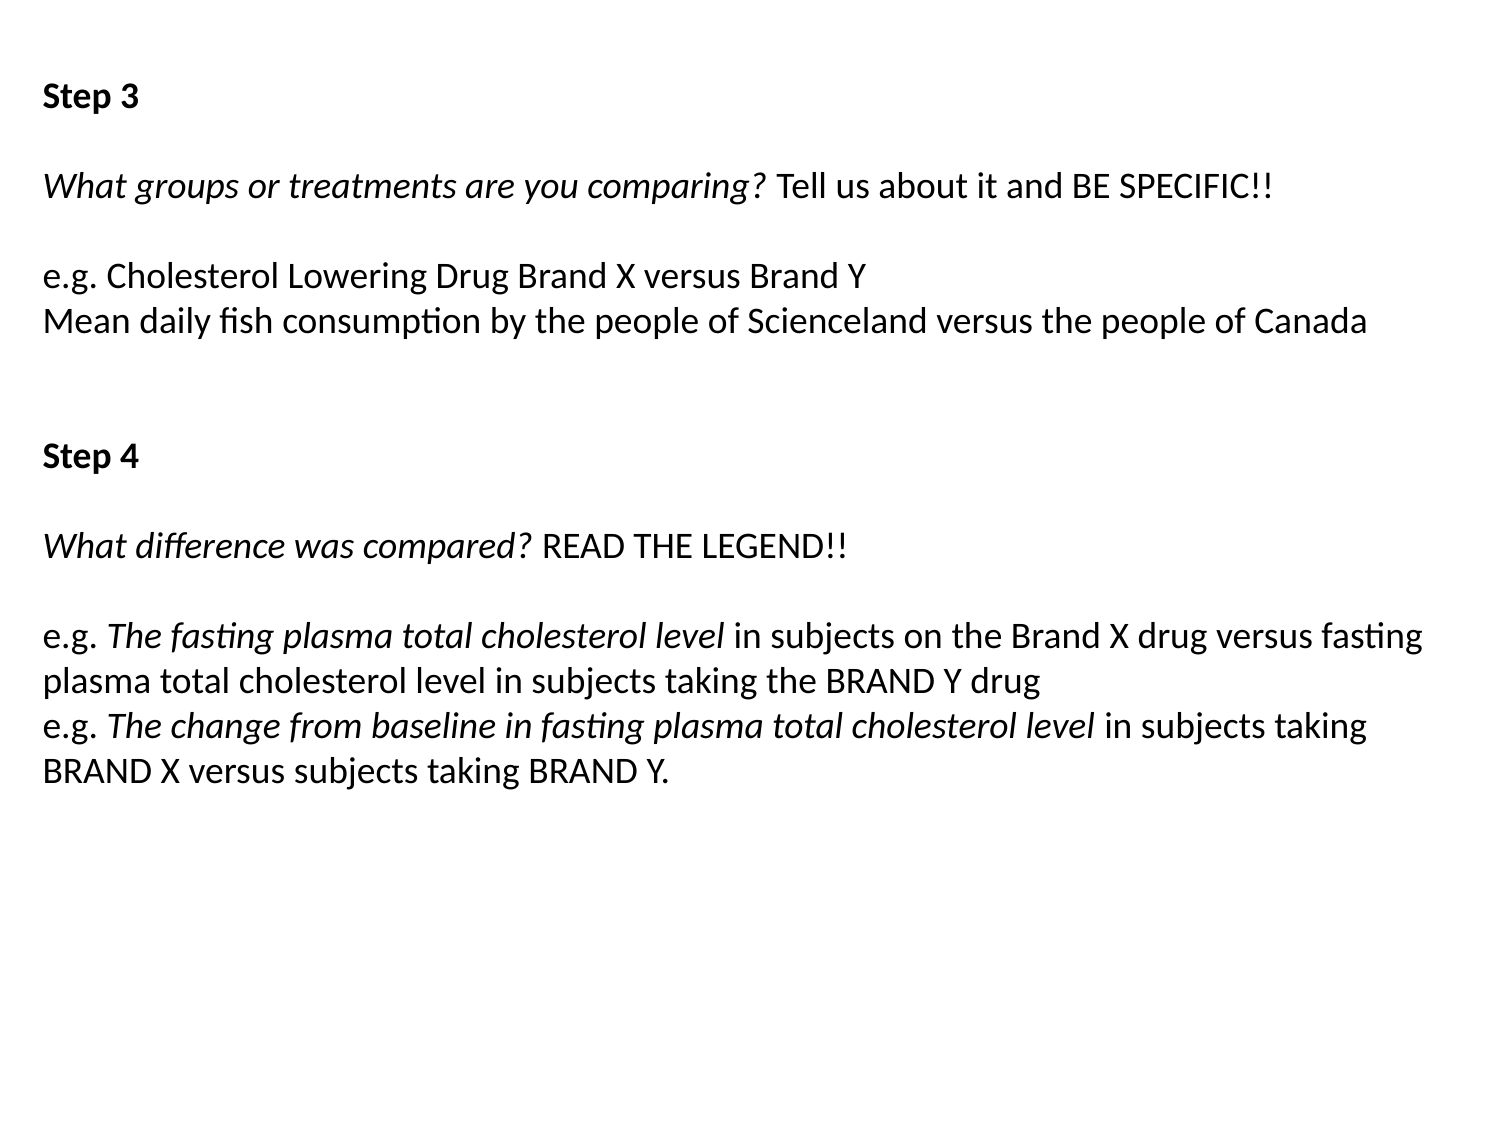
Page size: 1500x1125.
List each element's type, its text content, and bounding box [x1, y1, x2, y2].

text_box Step 3 What groups or treatments are you comparing? Tell us about it and BE SPECIFIC!! e.g. Cholesterol Lowering Drug Brand X versus Brand Y Mean daily fish consumption by the people of Scienceland versus the people of Canada Step 4 What difference was compared? READ THE LEGEND!! e.g. The fasting plasma total cholesterol level in subjects on the Brand X drug versus fasting plasma total cholesterol level in subjects taking the BRAND Y drug e.g. The change from baseline in fasting plasma total cholesterol level in subjects taking BRAND X versus subjects taking BRAND Y. [27, 19, 1481, 844]
